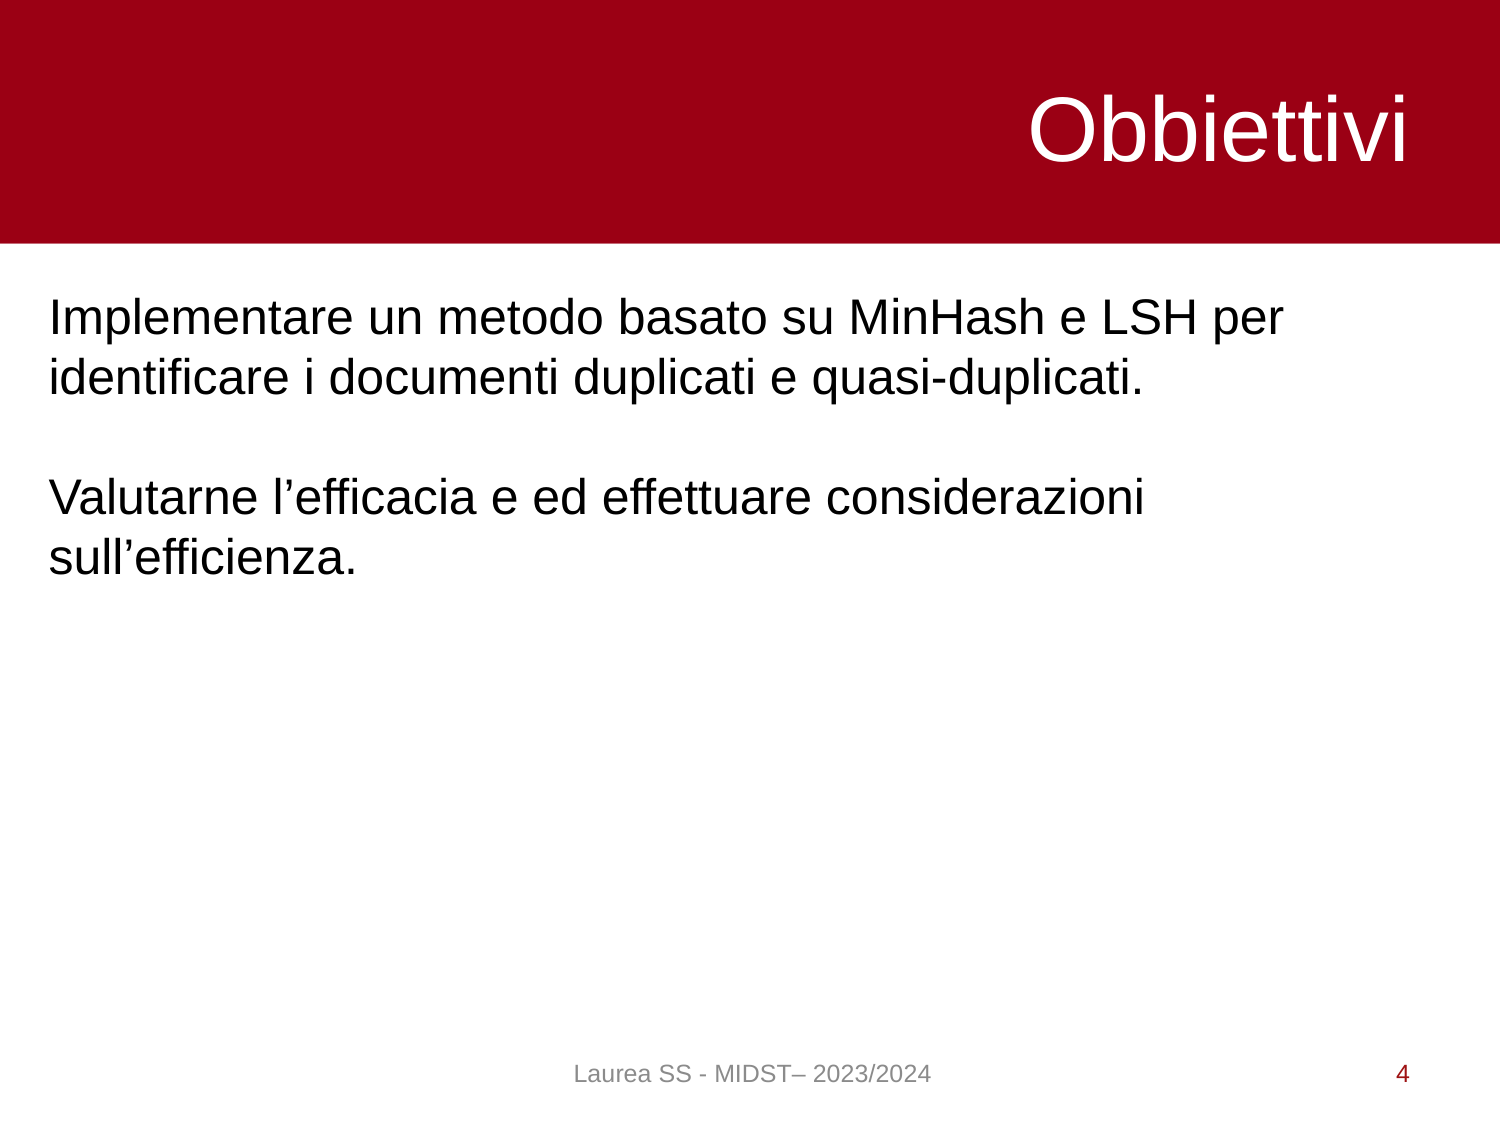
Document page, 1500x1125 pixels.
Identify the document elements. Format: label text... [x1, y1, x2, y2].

title Obbiettivi [345, 16, 1425, 233]
text_box Implementare un metodo basato su MinHash e LSH per identificare i documenti duplicati e quasi-duplicati. Valutarne l’efficacia e ed effettuare considerazioni sull’efficienza. [33, 276, 1472, 592]
